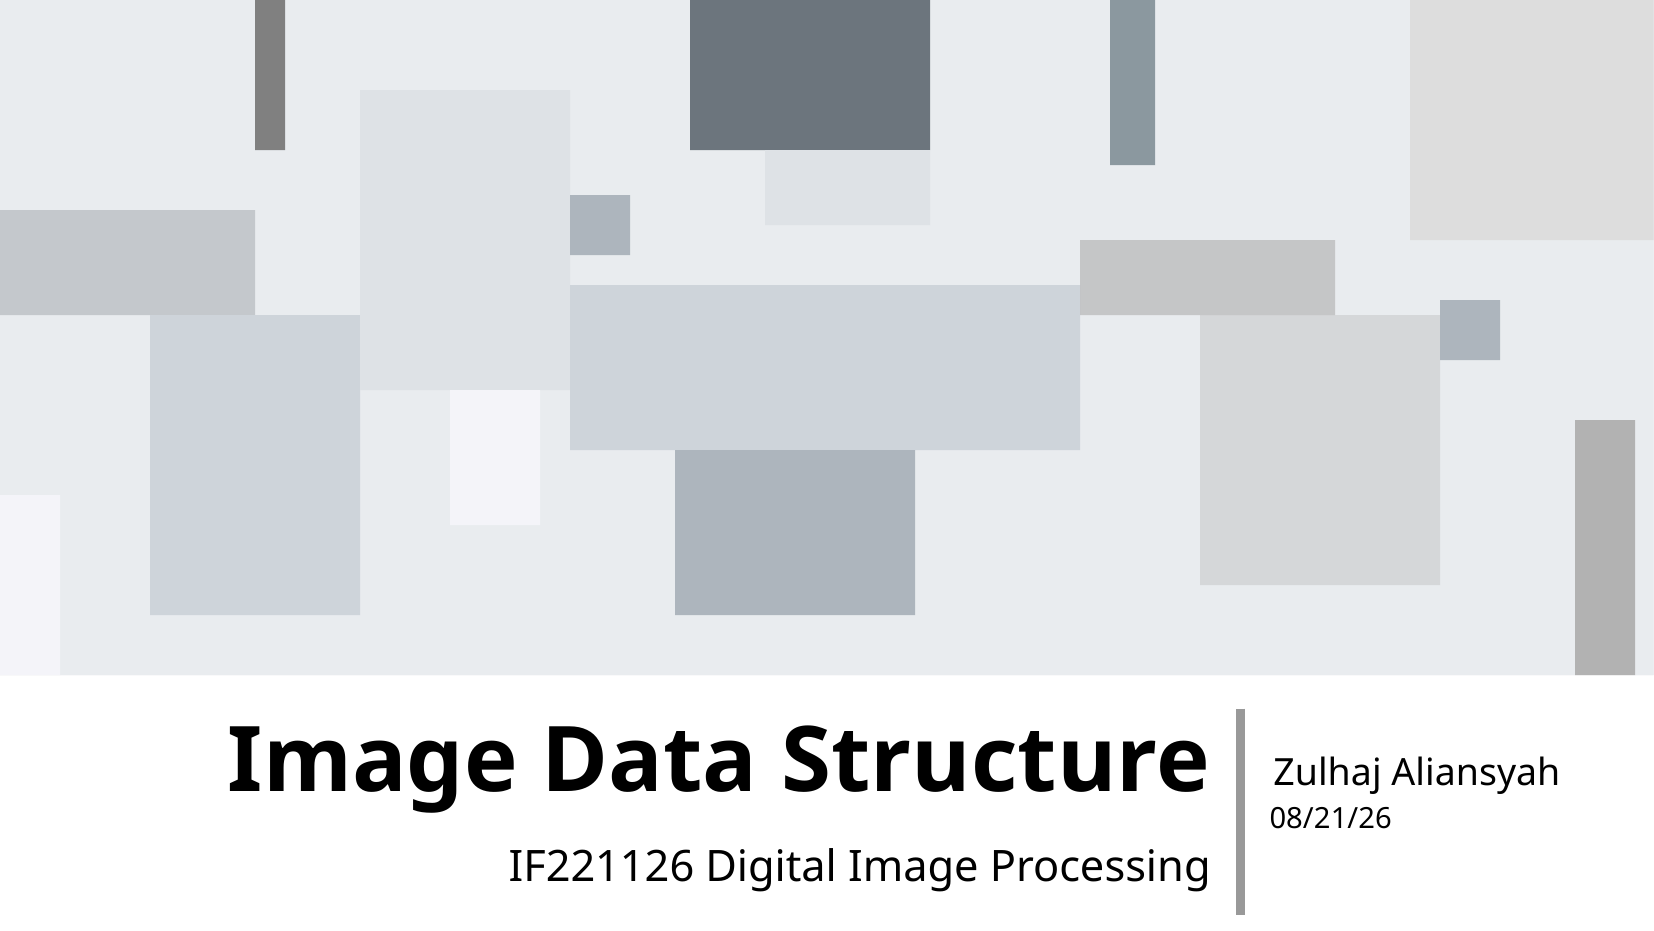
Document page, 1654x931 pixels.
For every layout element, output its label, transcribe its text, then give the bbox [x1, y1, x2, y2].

title Image Data Structure [59, 694, 1211, 819]
subtitle IF221126 Digital Image Processing [59, 835, 1211, 895]
text_box Zulhaj Aliansyah [1258, 738, 1576, 805]
